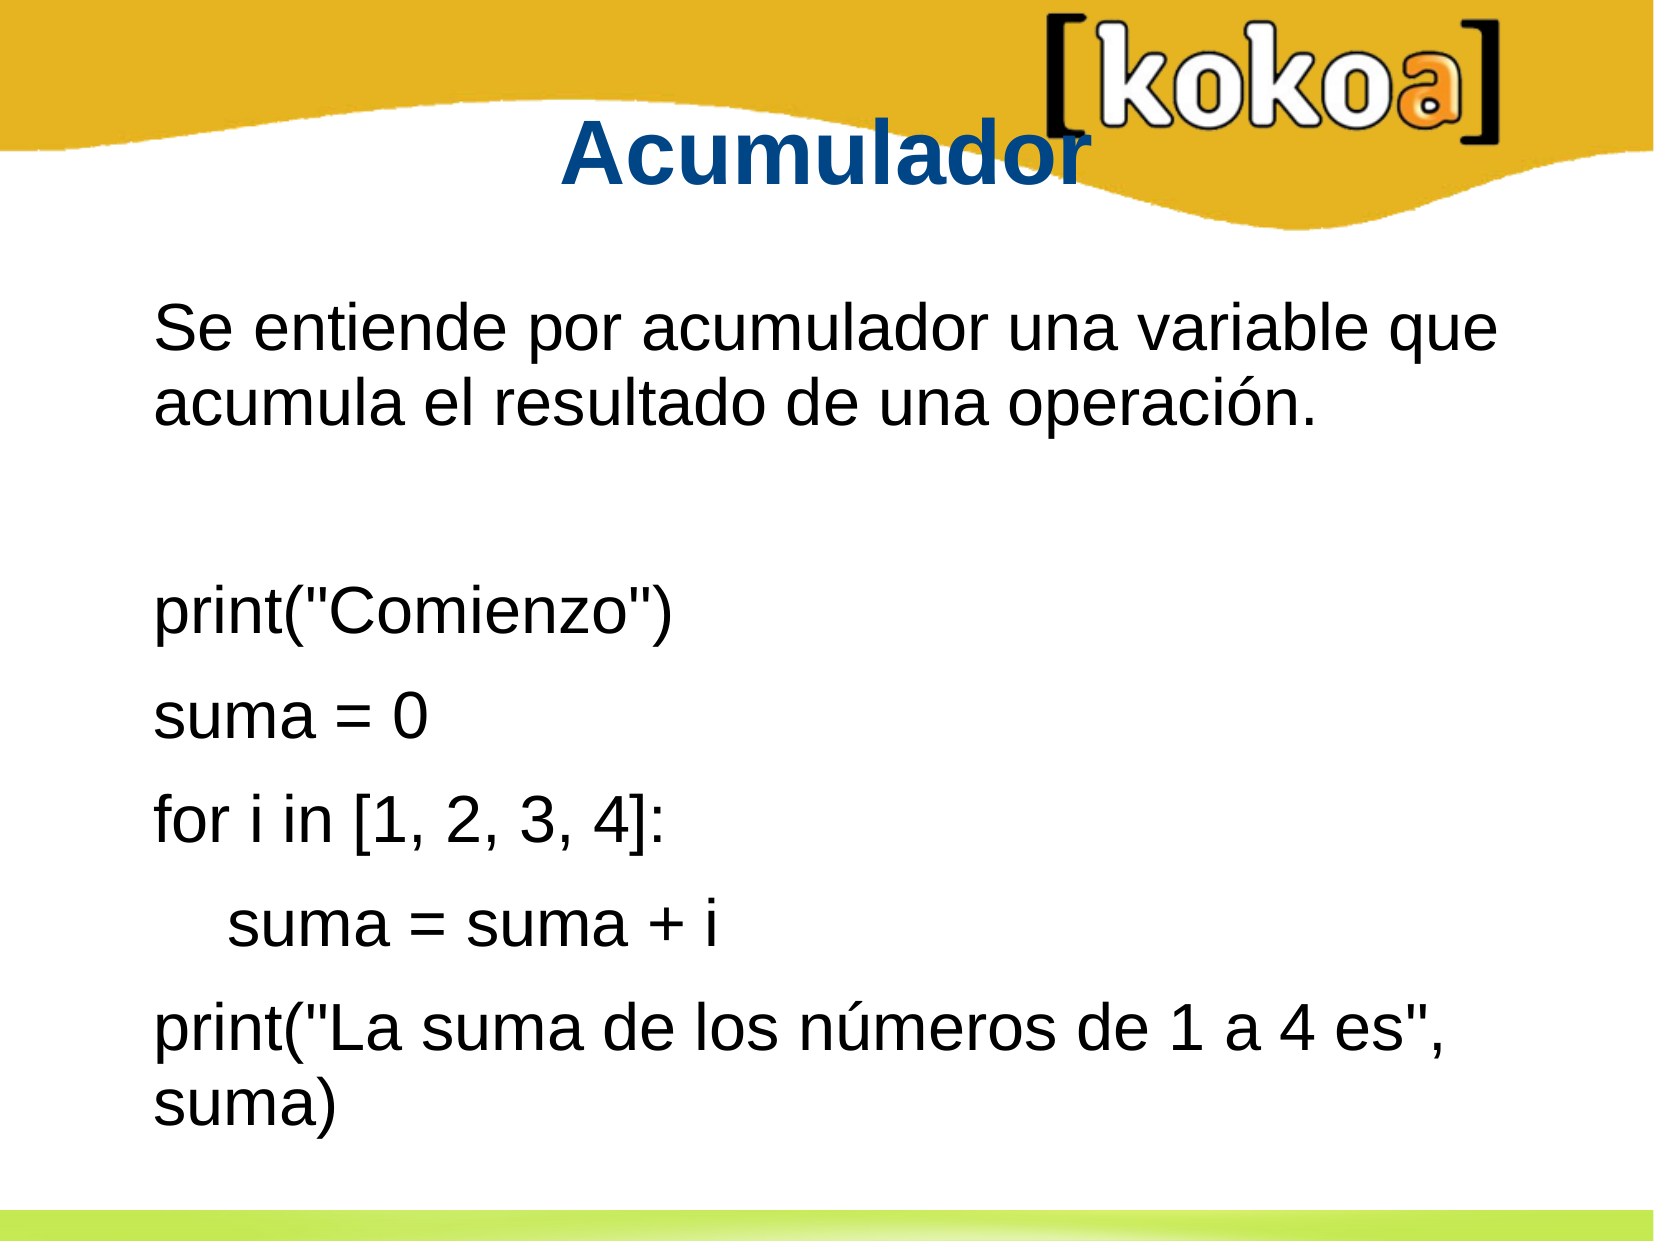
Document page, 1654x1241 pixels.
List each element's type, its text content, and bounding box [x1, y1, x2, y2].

picture [0, 0, 1654, 488]
title Acumulador [82, 49, 1571, 257]
picture [0, 1210, 1654, 1241]
list Se entiende por acumulador una variable que acumula el resultado de una operación. print("Comienzo") suma = 0 for i in [1, 2, 3, 4]: suma = suma + i print("La suma de los números de 1 a 4 es", suma) [82, 290, 1571, 1140]
